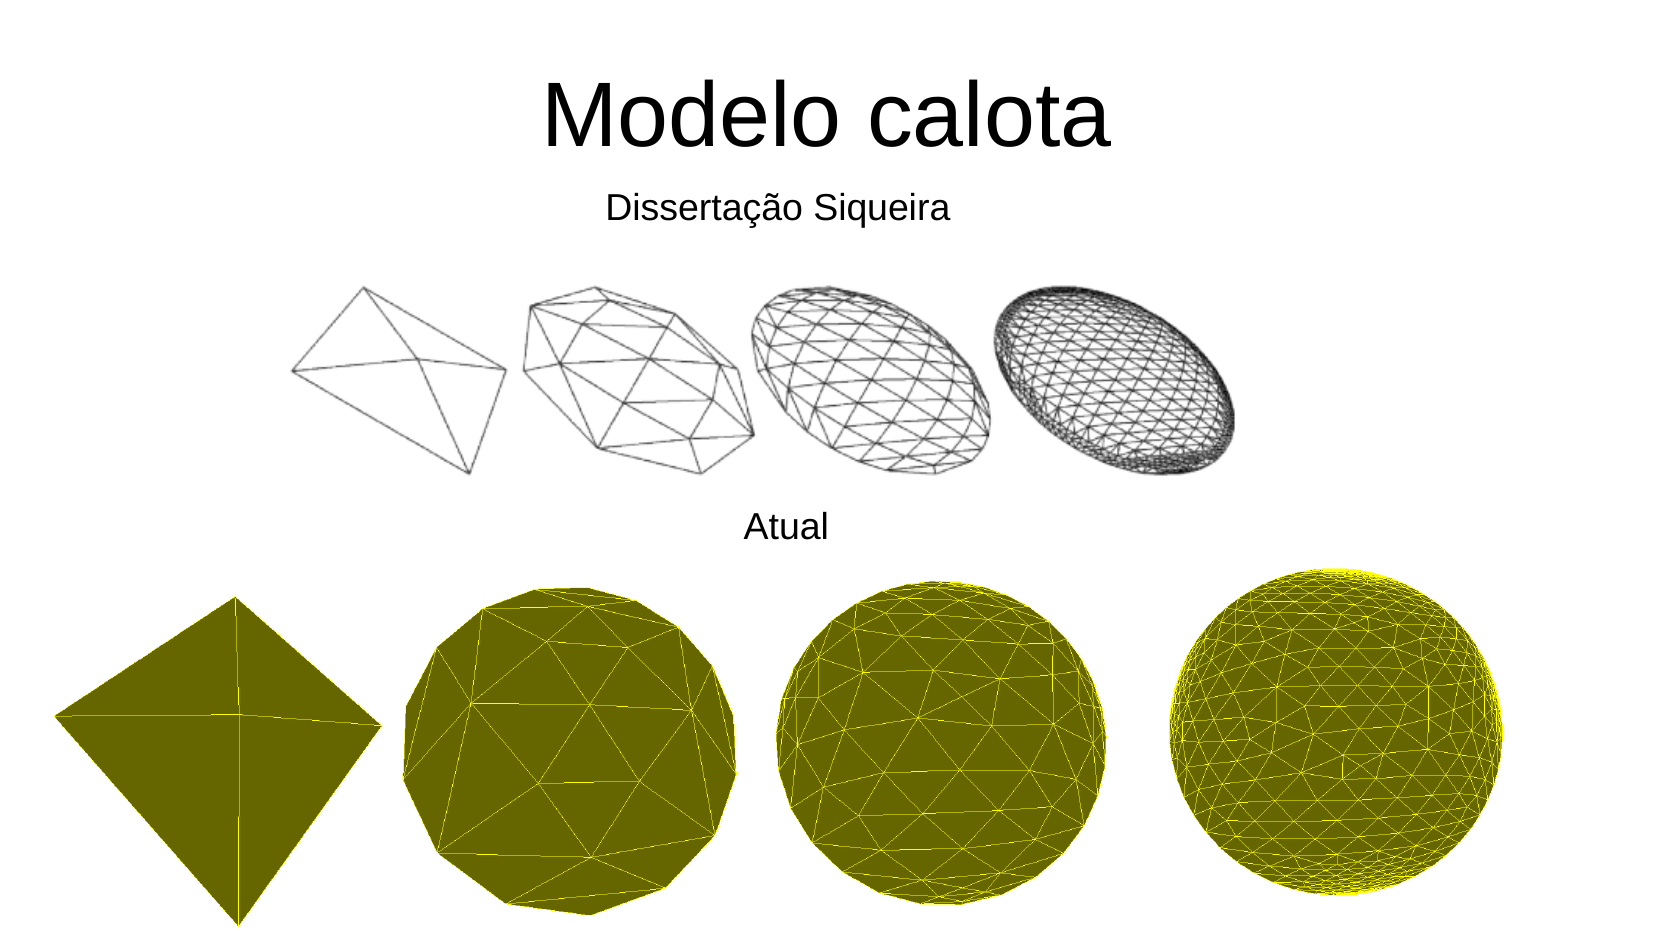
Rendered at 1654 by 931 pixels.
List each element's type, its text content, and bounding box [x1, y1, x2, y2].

text_box Dissertação Siqueira [590, 179, 1016, 237]
picture [1145, 567, 1512, 898]
text_box Atual [728, 504, 875, 556]
title Modelo calota [82, 37, 1571, 193]
picture [759, 573, 1123, 910]
picture [239, 259, 1252, 504]
picture [32, 578, 745, 928]
